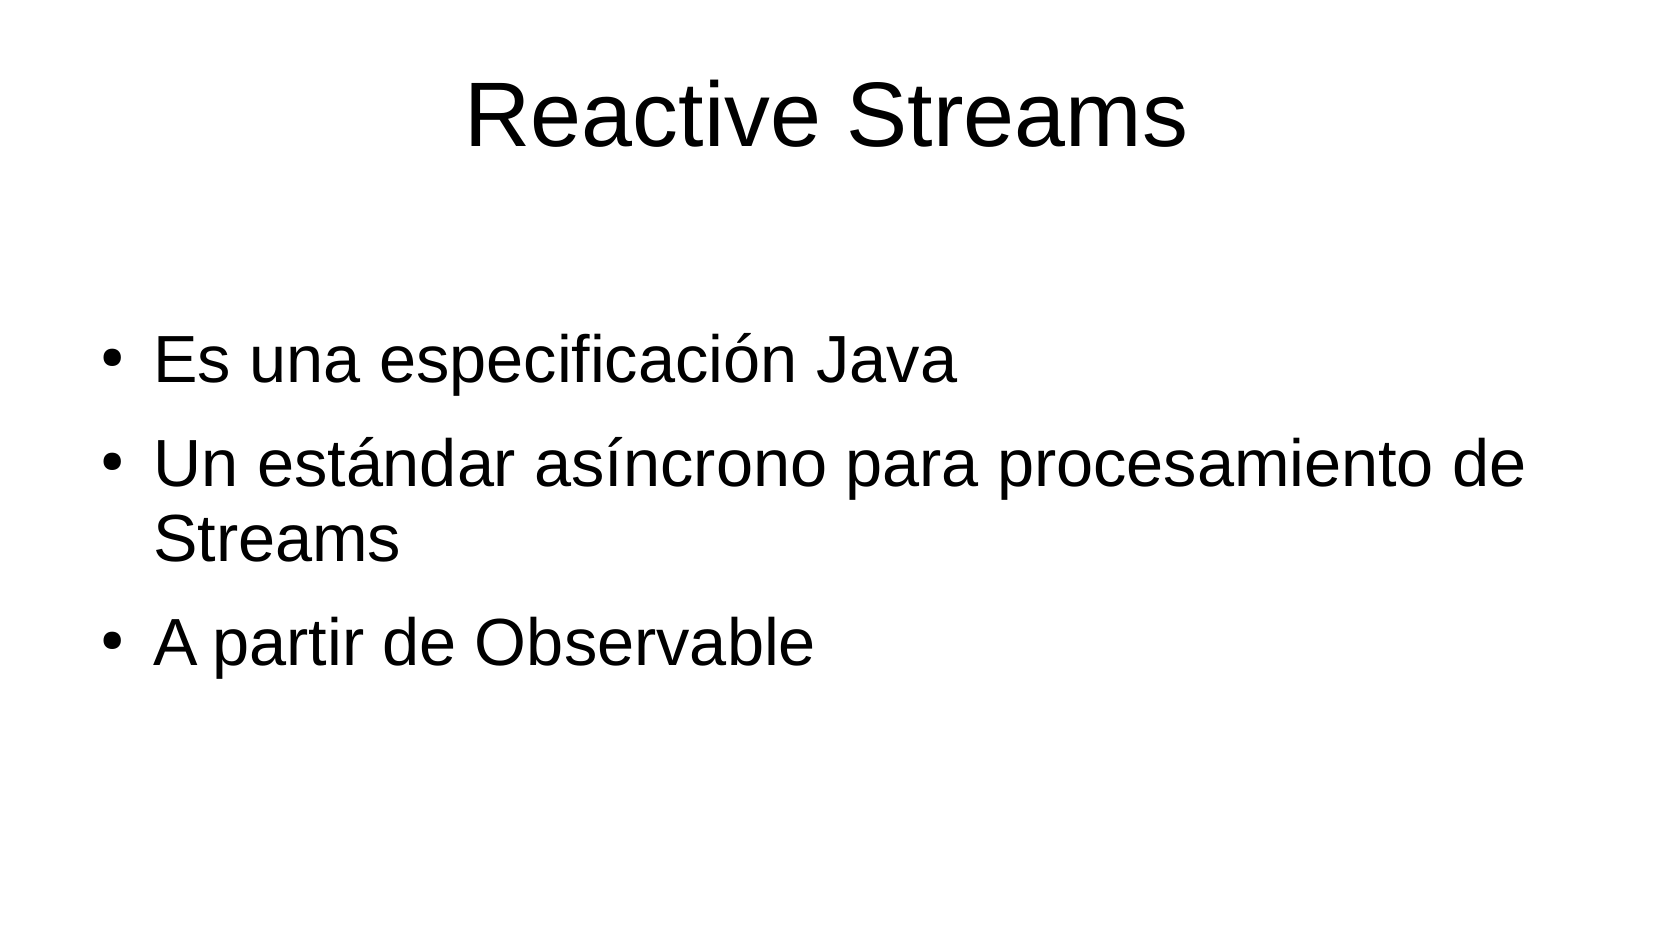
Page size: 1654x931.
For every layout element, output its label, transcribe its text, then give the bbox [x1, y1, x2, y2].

title Reactive Streams [82, 37, 1571, 193]
list Es una especificación Java Un estándar asíncrono para procesamiento de Streams A partir de Observable [82, 217, 1571, 758]
